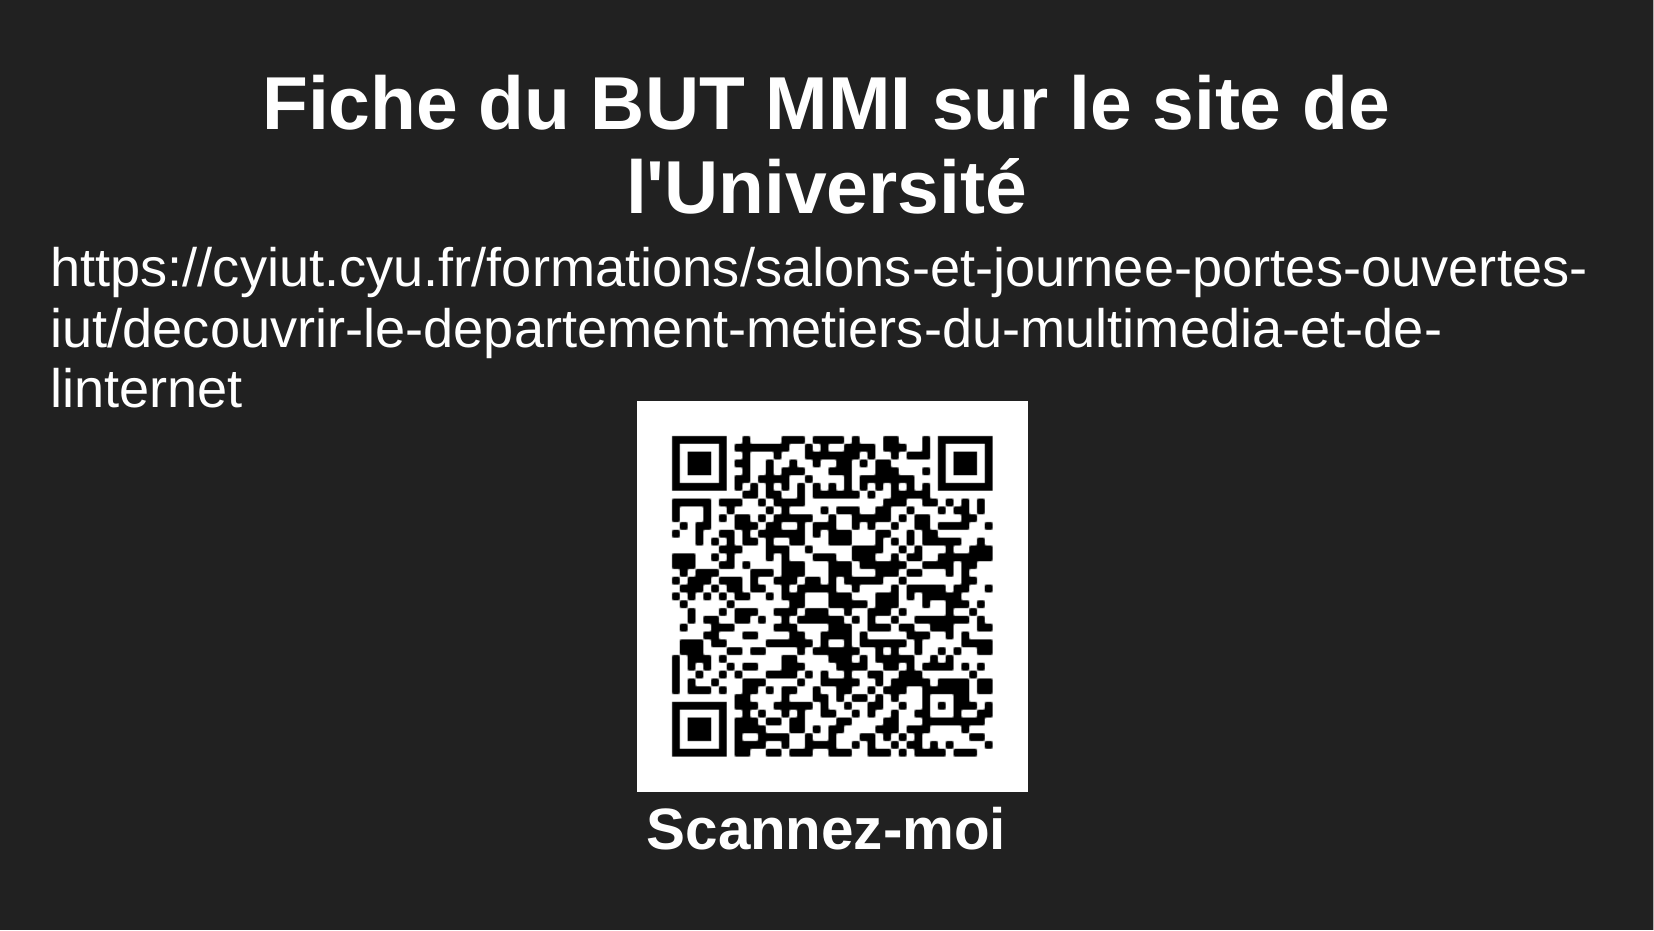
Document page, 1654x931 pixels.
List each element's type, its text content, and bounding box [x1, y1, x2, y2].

text_box Scannez-moi [82, 767, 1571, 891]
text_box https://cyiut.cyu.fr/formations/salons-et-journee-portes-ouvertes-iut/decouvrir-le-departement-metiers-du-multimedia-et-de-linternet [35, 230, 1625, 441]
text_box Fiche du BUT MMI sur le site de l'Université [82, 61, 1571, 230]
picture [637, 401, 1028, 767]
